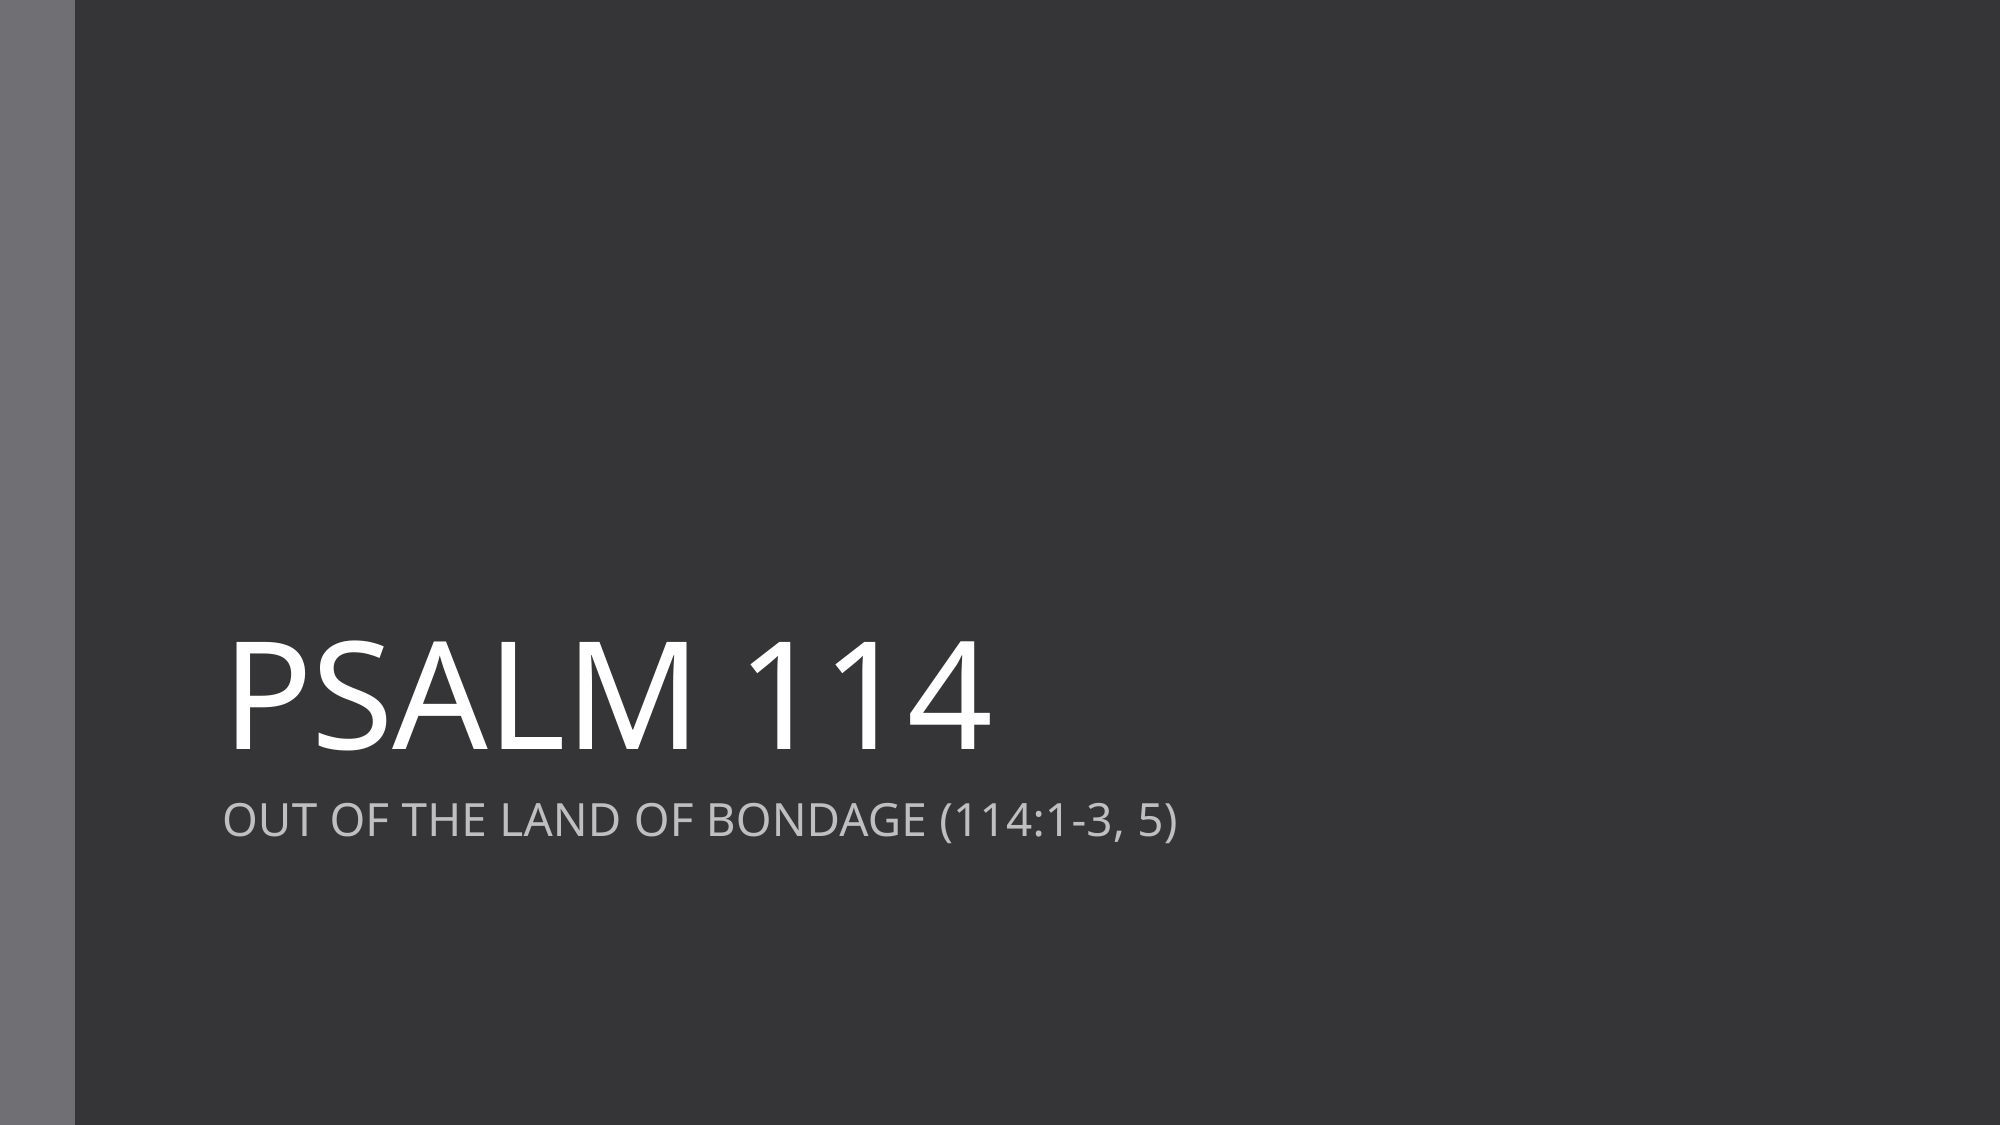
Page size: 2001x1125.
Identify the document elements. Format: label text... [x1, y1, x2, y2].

title PSALM 114 [206, 124, 1752, 787]
subtitle OUT OF THE LAND OF BONDAGE (114:1-3, 5) [206, 787, 1752, 1066]
